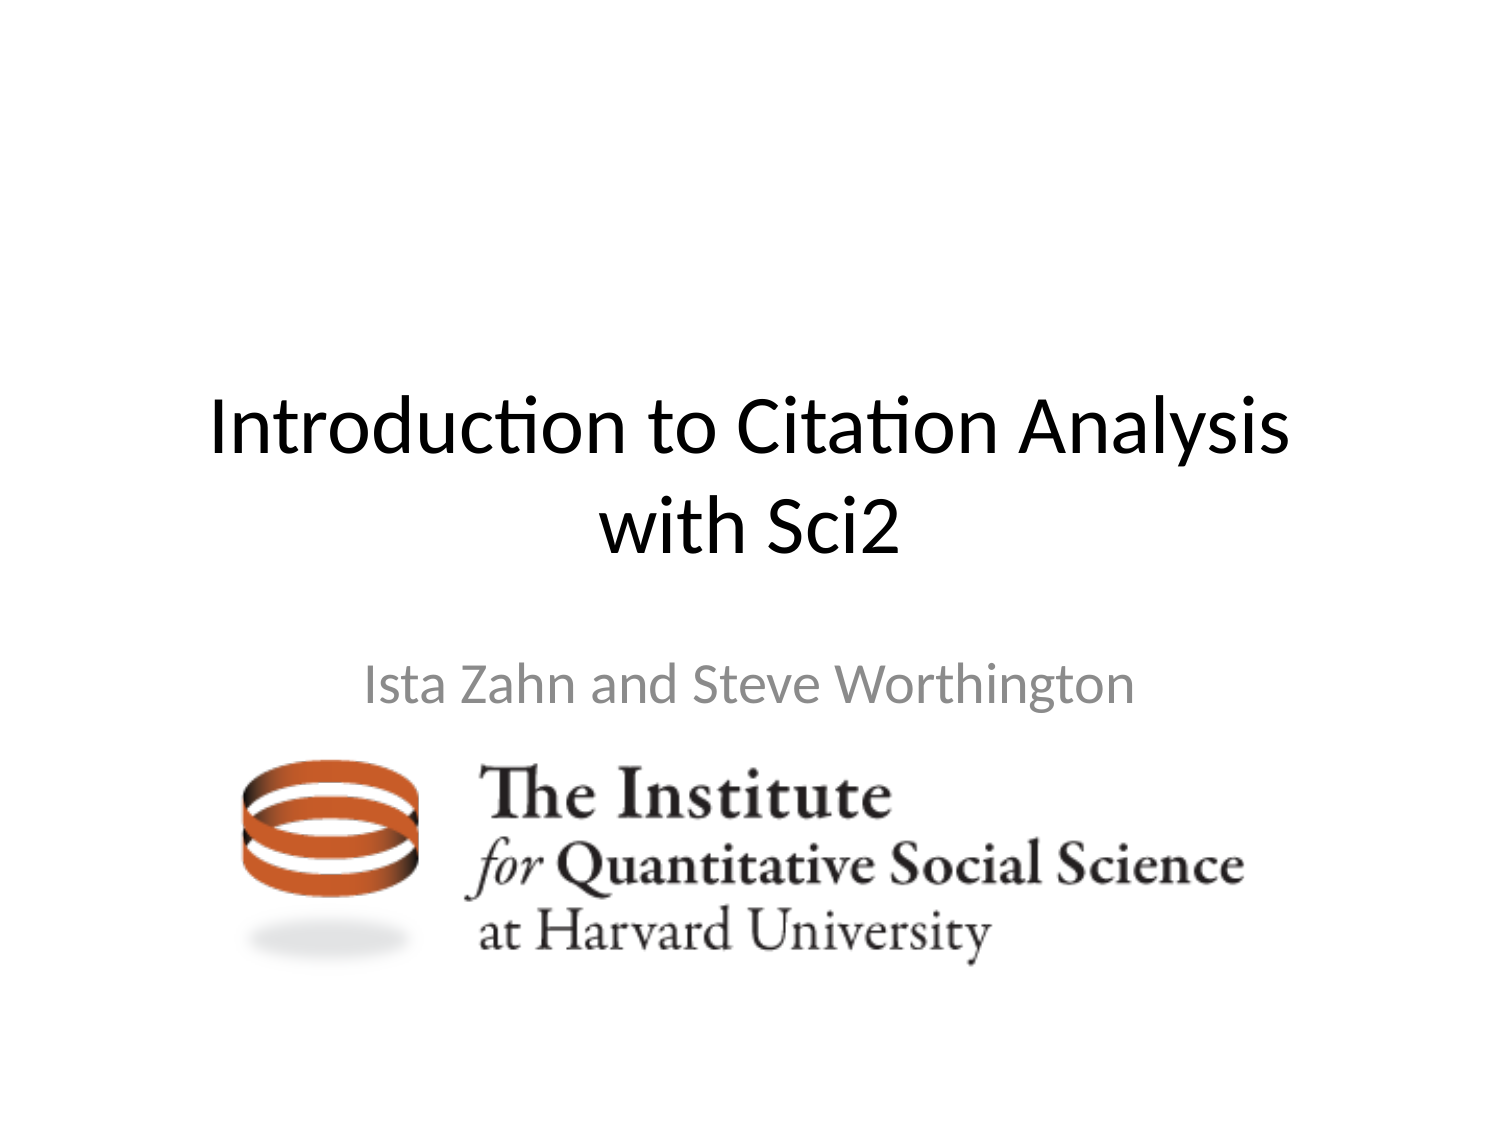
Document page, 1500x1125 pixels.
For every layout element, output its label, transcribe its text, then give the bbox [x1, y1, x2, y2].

picture [223, 737, 1276, 996]
subtitle Ista Zahn and Steve Worthington [225, 637, 1275, 725]
title Introduction to Citation Analysis with Sci2 [112, 349, 1388, 591]
